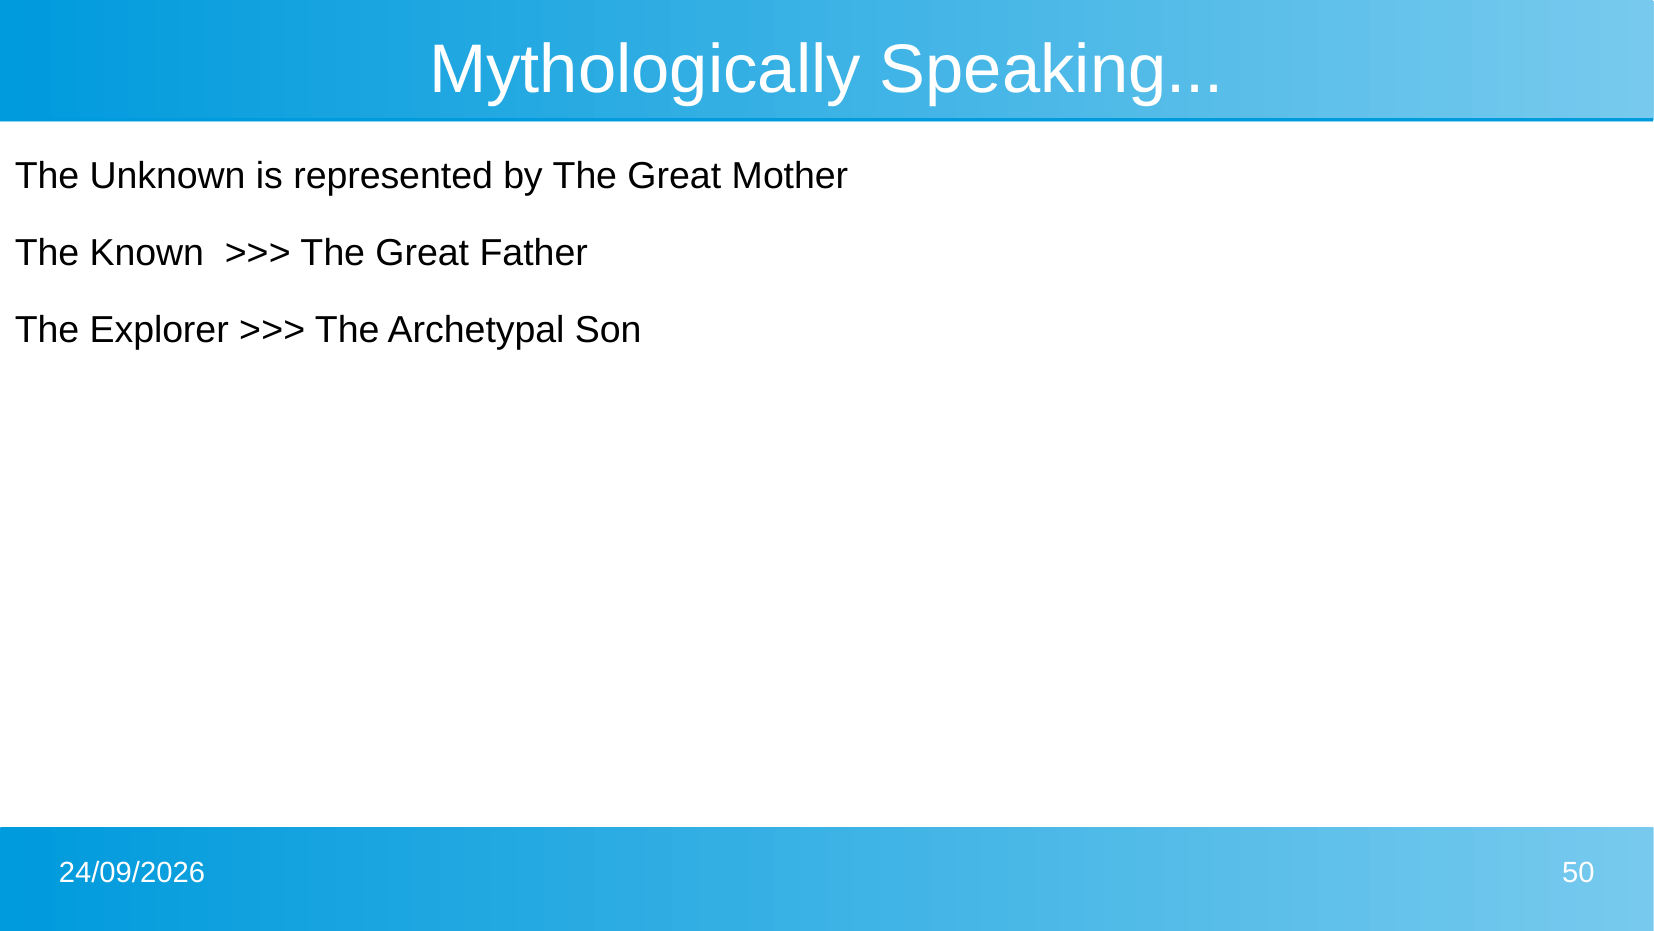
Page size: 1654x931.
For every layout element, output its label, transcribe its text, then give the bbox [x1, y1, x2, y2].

text_box The Unknown is represented by The Great Mother The Known >>> The Great Father The Explorer >>> The Archetypal Son [0, 147, 1654, 904]
title Mythologically Speaking... [59, 29, 1595, 108]
